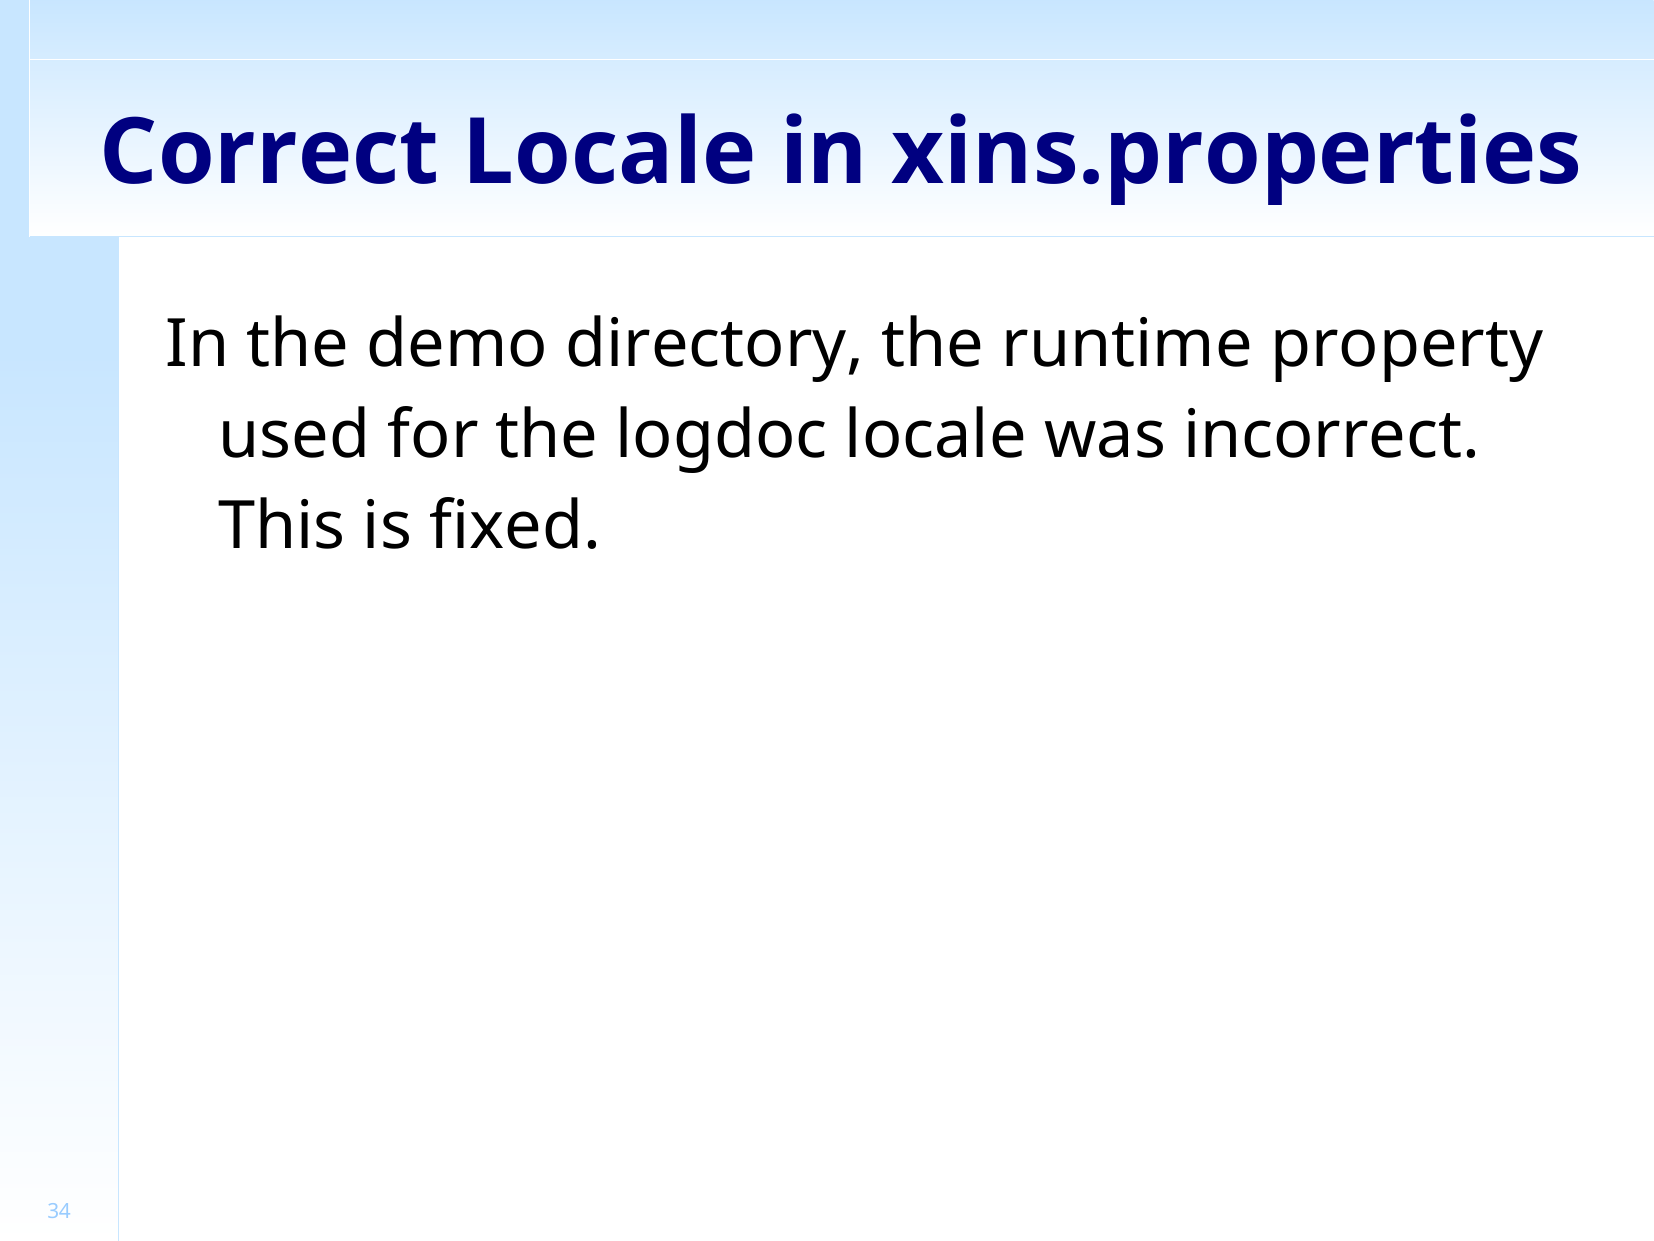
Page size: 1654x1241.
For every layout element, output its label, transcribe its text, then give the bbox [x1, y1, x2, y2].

title Correct Locale in xins.properties [29, 36, 1654, 260]
list In the demo directory, the runtime property used for the logdoc locale was incorrect. This is fixed. [147, 295, 1625, 1182]
